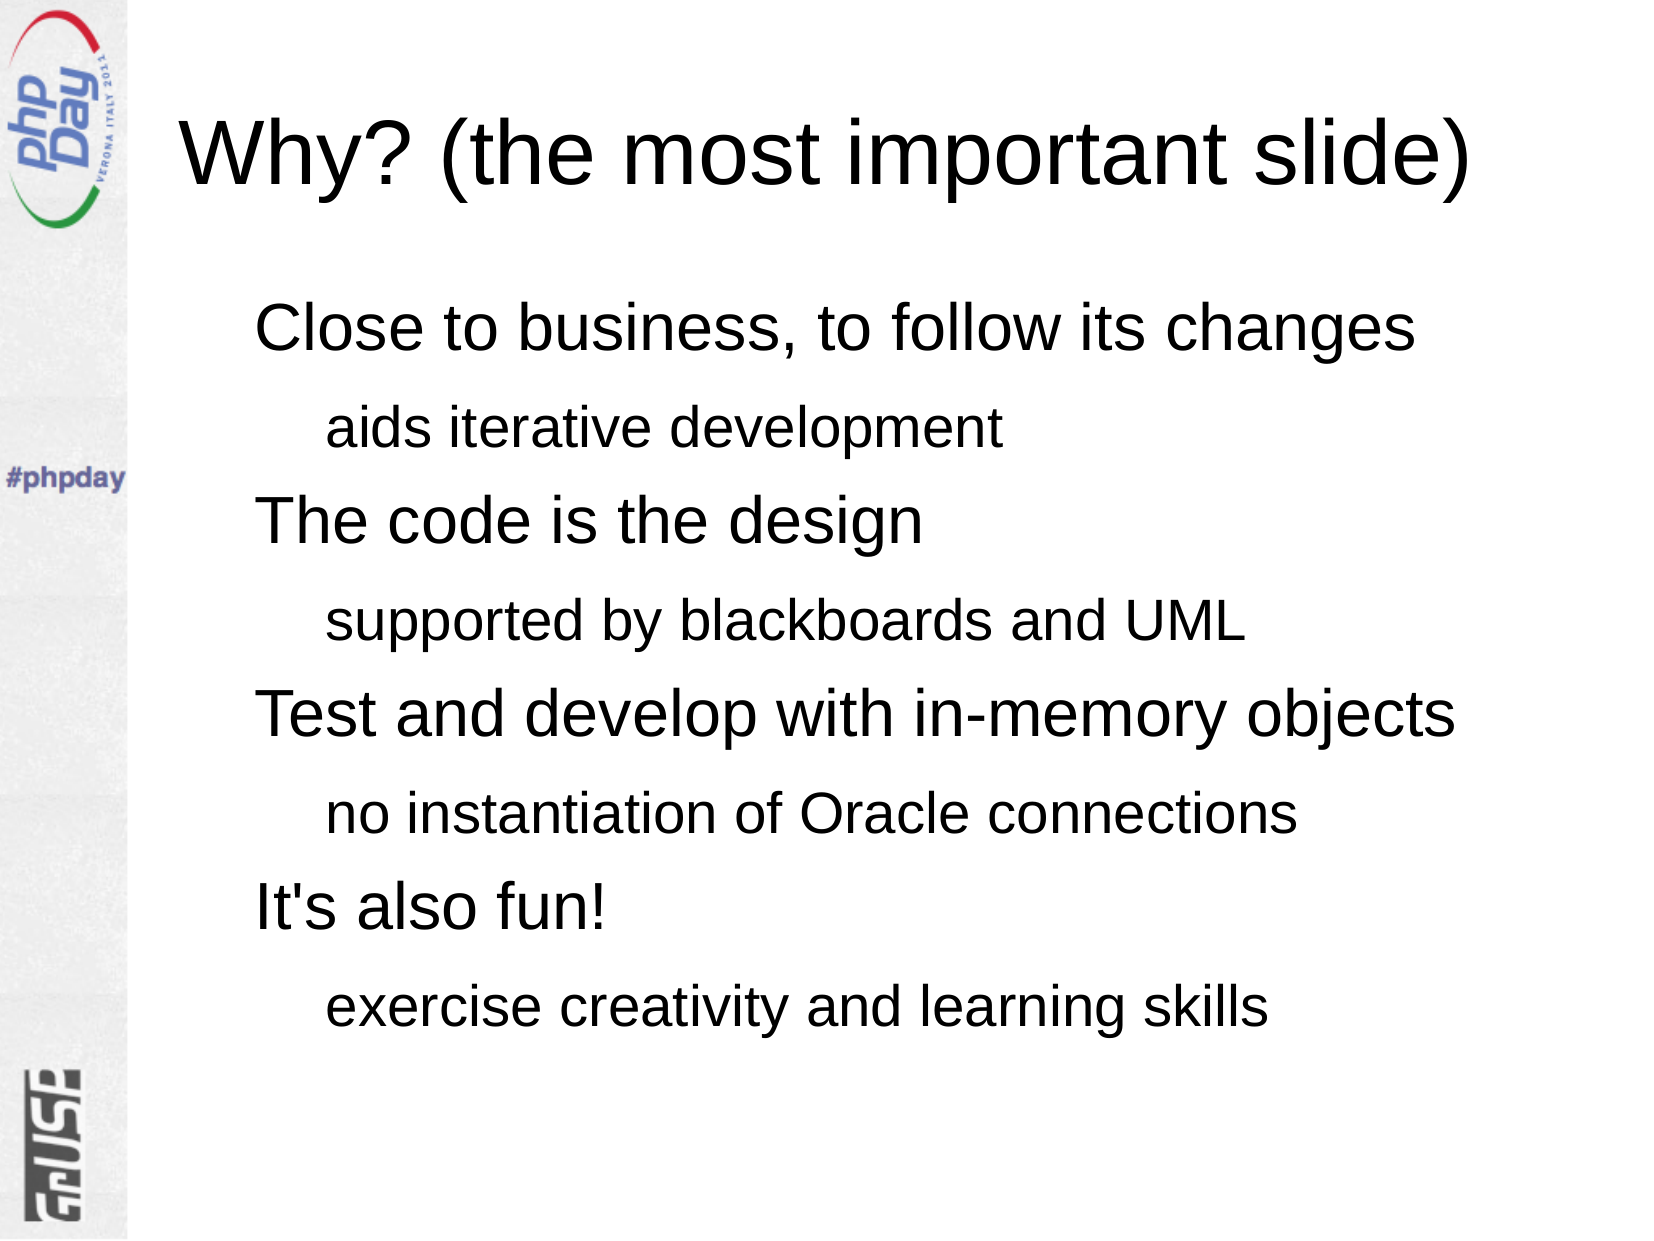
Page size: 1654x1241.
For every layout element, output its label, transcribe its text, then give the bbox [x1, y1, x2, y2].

picture [0, 0, 1654, 1241]
title Why? (the most important slide) [82, 49, 1571, 257]
list Close to business, to follow its changes aids iterative development The code is the design supported by blackboards and UML Test and develop with in-memory objects no instantiation of Oracle connections It's also fun! exercise creativity and learning skills [183, 290, 1571, 1109]
